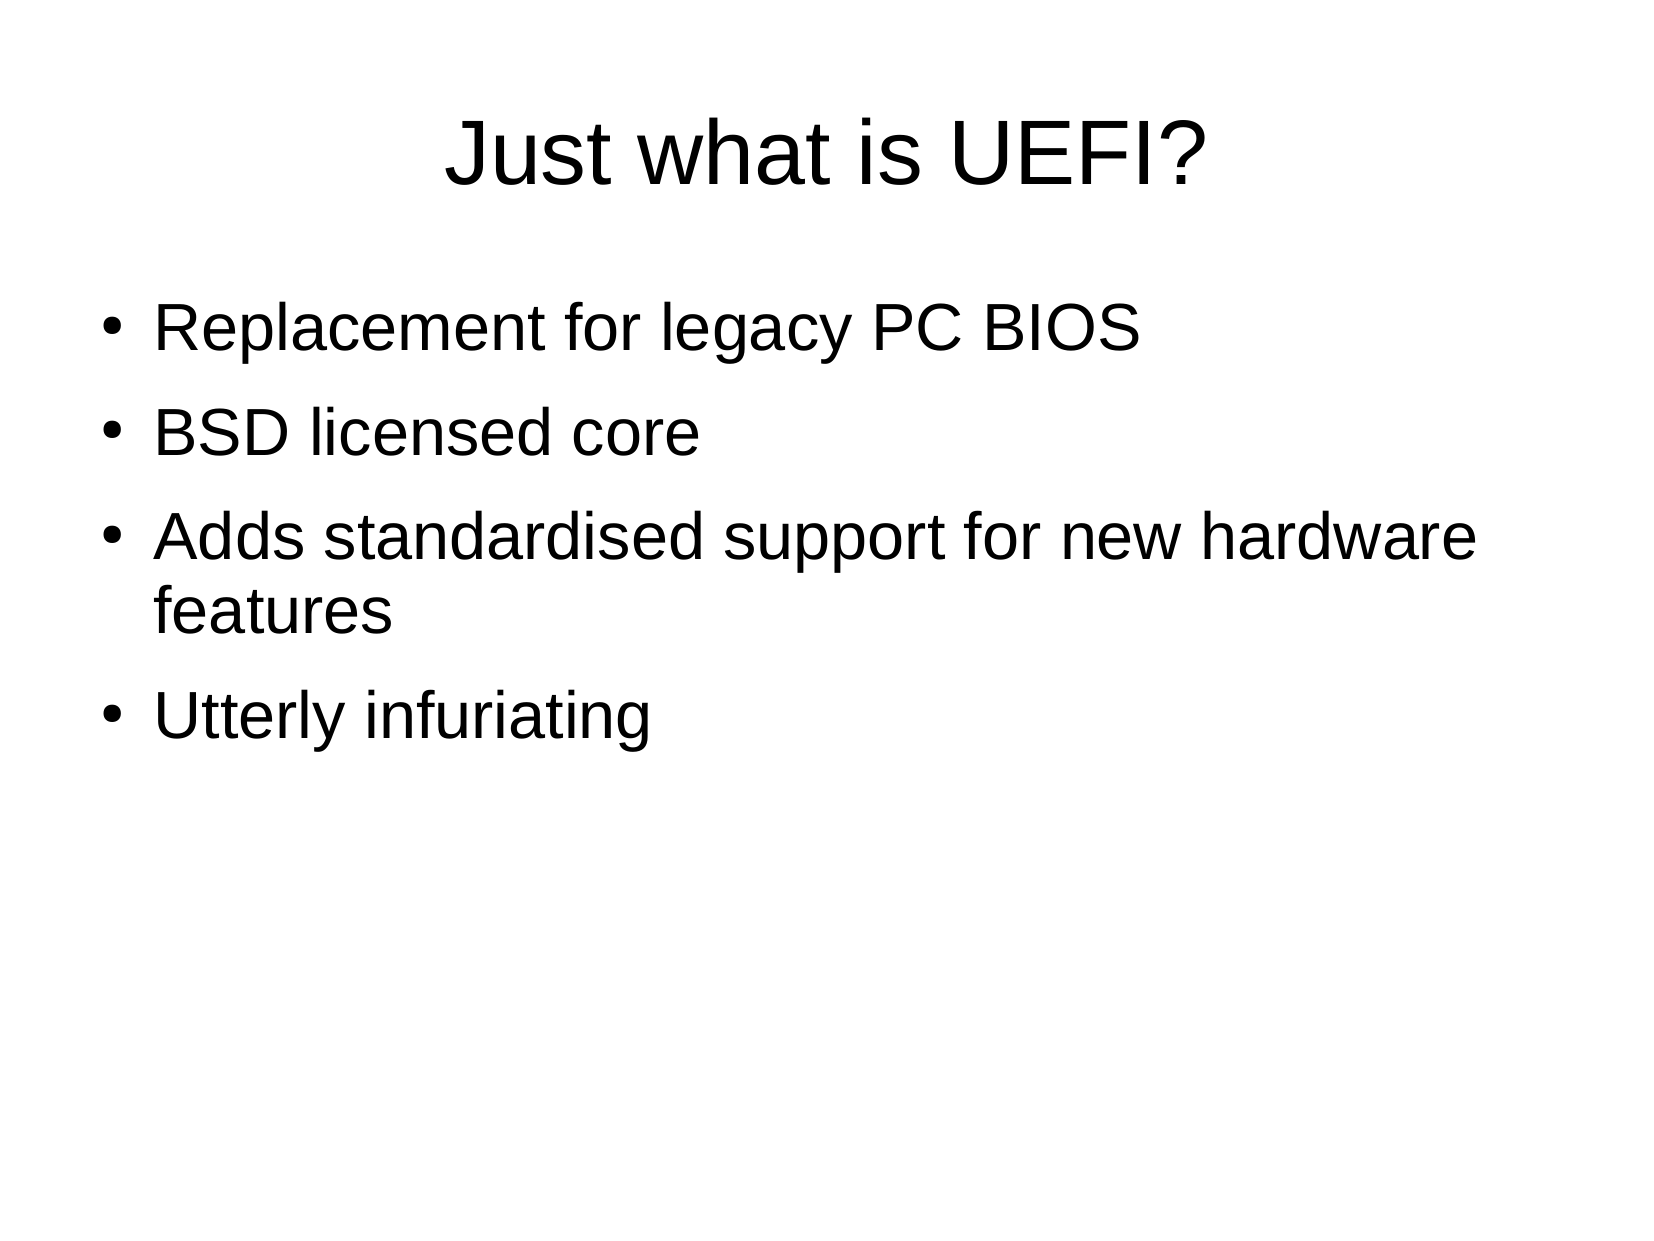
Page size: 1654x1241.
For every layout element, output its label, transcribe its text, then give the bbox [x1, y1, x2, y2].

list Replacement for legacy PC BIOS BSD licensed core Adds standardised support for new hardware features Utterly infuriating [82, 290, 1571, 1109]
title Just what is UEFI? [82, 49, 1571, 257]
